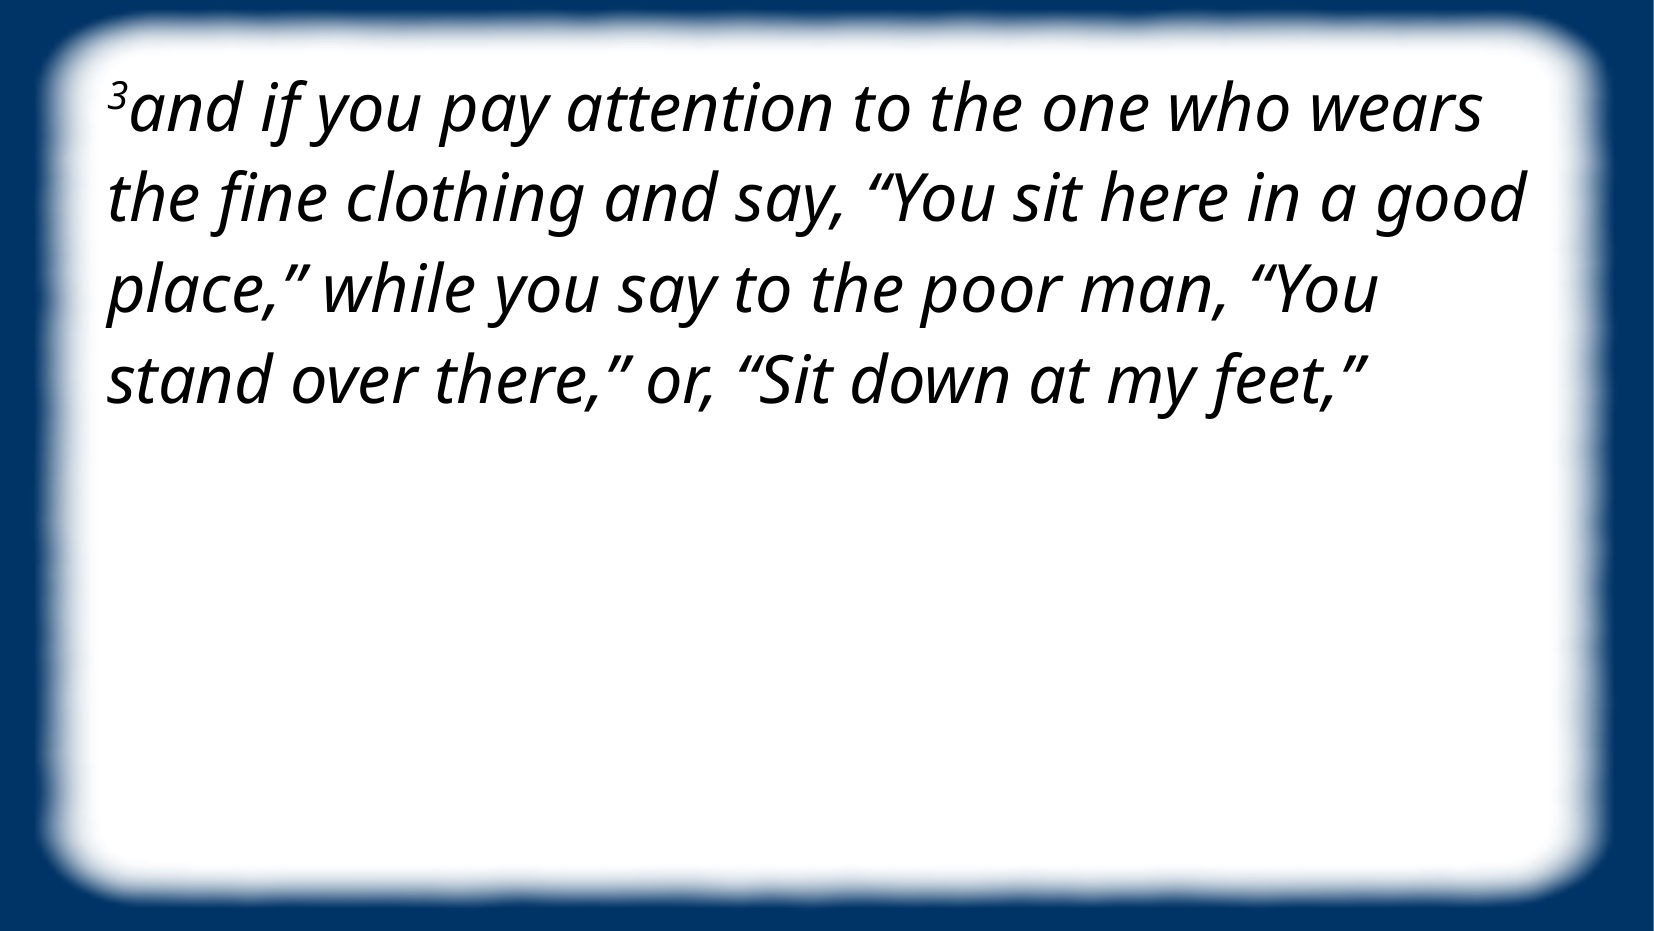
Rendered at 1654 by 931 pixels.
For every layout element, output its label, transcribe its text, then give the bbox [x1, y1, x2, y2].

text_box 3and if you pay attention to the one who wears the fine clothing and say, “You sit here in a good place,” while you say to the poor man, “You stand over there,” or, “Sit down at my feet,” [92, 52, 1548, 512]
picture [0, 0, 1654, 931]
